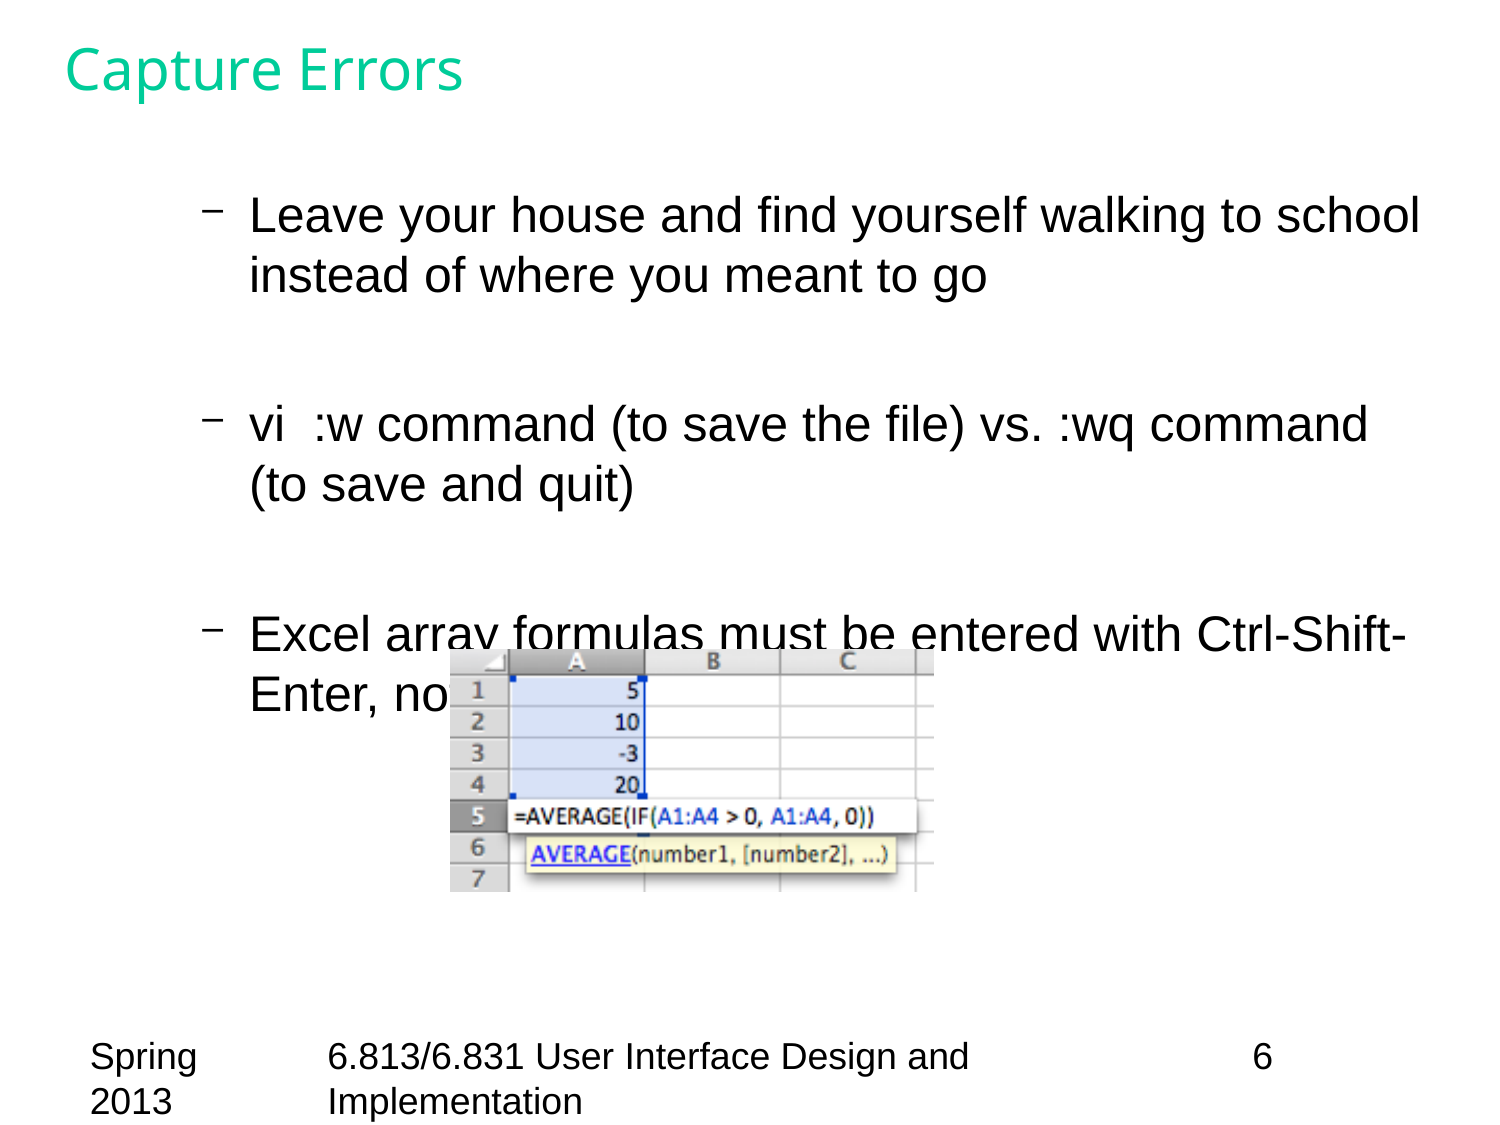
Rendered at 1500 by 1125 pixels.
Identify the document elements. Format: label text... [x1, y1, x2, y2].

picture [450, 649, 934, 892]
slide_number Spring 2013 [75, 1024, 300, 1103]
title Capture Errors [50, 24, 1438, 150]
list Leave your house and find yourself walking to school instead of where you meant to go vi :w command (to save the file) vs. :wq command (to save and quit) Excel array formulas must be entered with Ctrl-Shift-Enter, not just Enter [112, 174, 1450, 1000]
slide_number <number> [1237, 1024, 1425, 1103]
footer 6.813/6.831 User Interface Design and Implementation [312, 1024, 1225, 1103]
